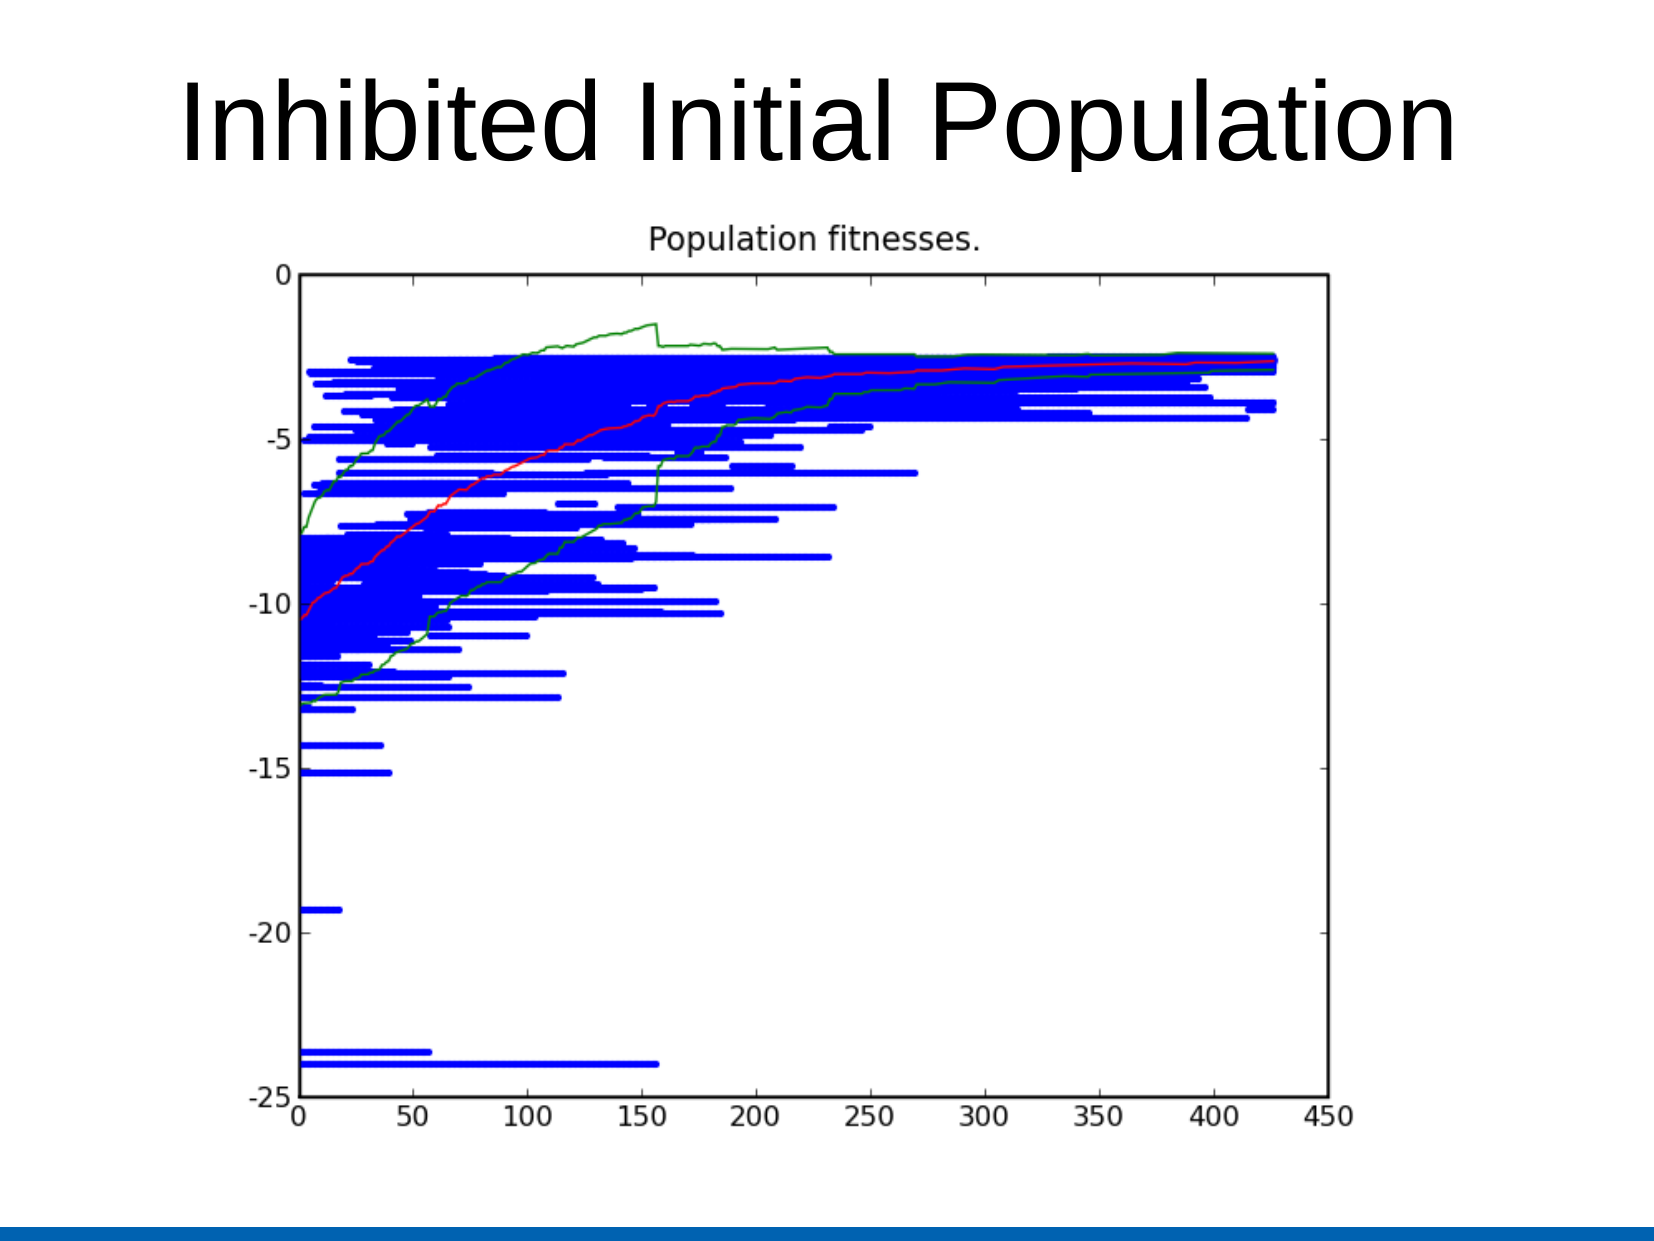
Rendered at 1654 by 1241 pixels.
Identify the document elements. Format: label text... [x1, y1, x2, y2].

title Inhibited Initial Population [112, 17, 1525, 226]
picture [134, 172, 1461, 1201]
